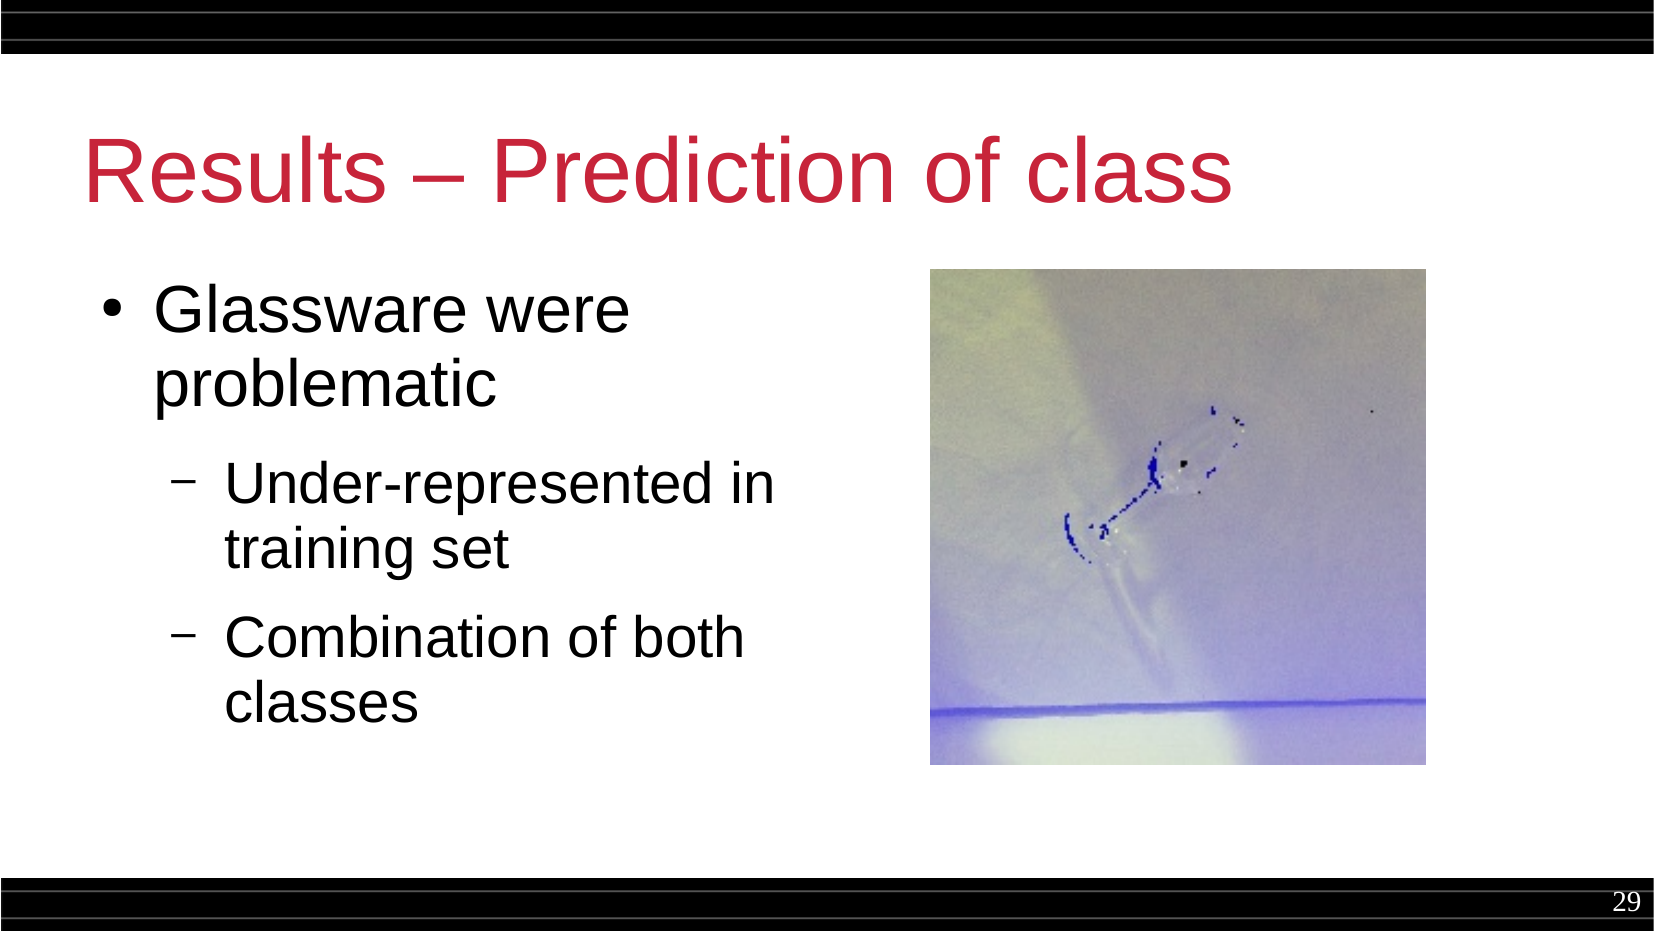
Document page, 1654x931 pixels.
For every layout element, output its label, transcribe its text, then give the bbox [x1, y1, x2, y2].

picture [1, 878, 1654, 931]
title Results – Prediction of class [82, 92, 1571, 249]
picture [930, 269, 1426, 766]
list Glassware were problematic Under-represented in training set Combination of both classes [82, 271, 809, 758]
picture [1, 0, 1654, 54]
